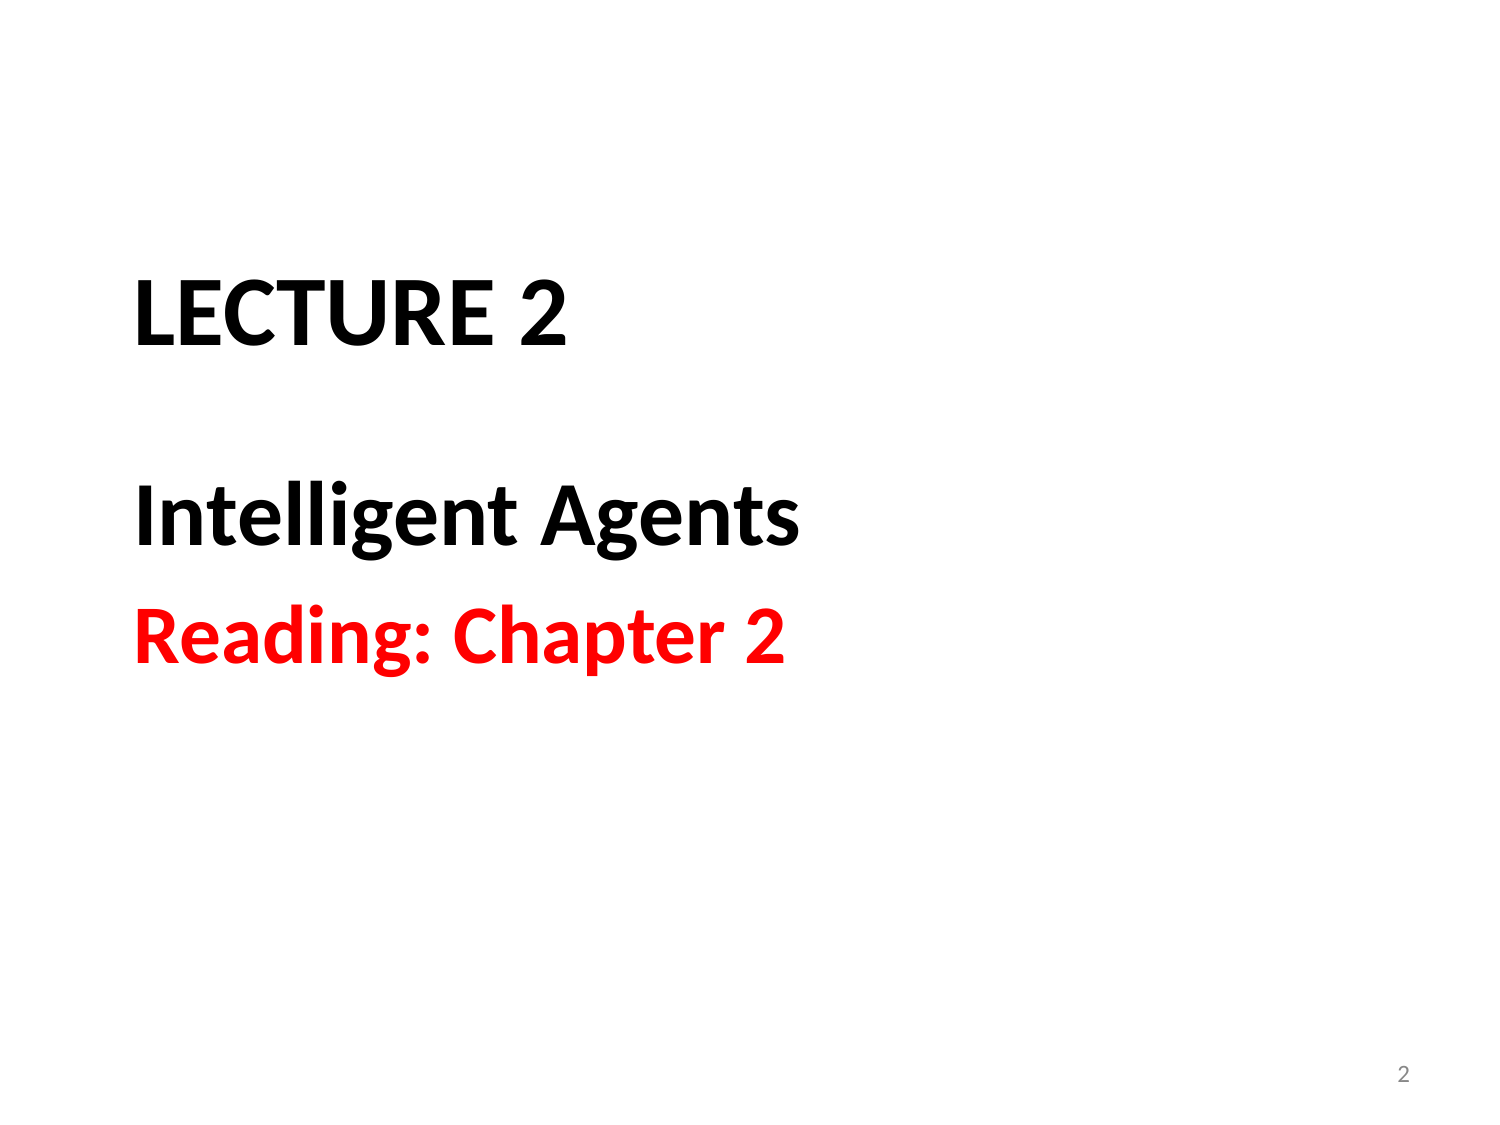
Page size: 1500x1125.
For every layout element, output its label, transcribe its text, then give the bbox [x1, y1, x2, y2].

list Intelligent Agents Reading: Chapter 2 [118, 412, 1438, 688]
title LECTURE 2 [118, 237, 1394, 400]
slide_number 7 [1074, 1042, 1425, 1103]
